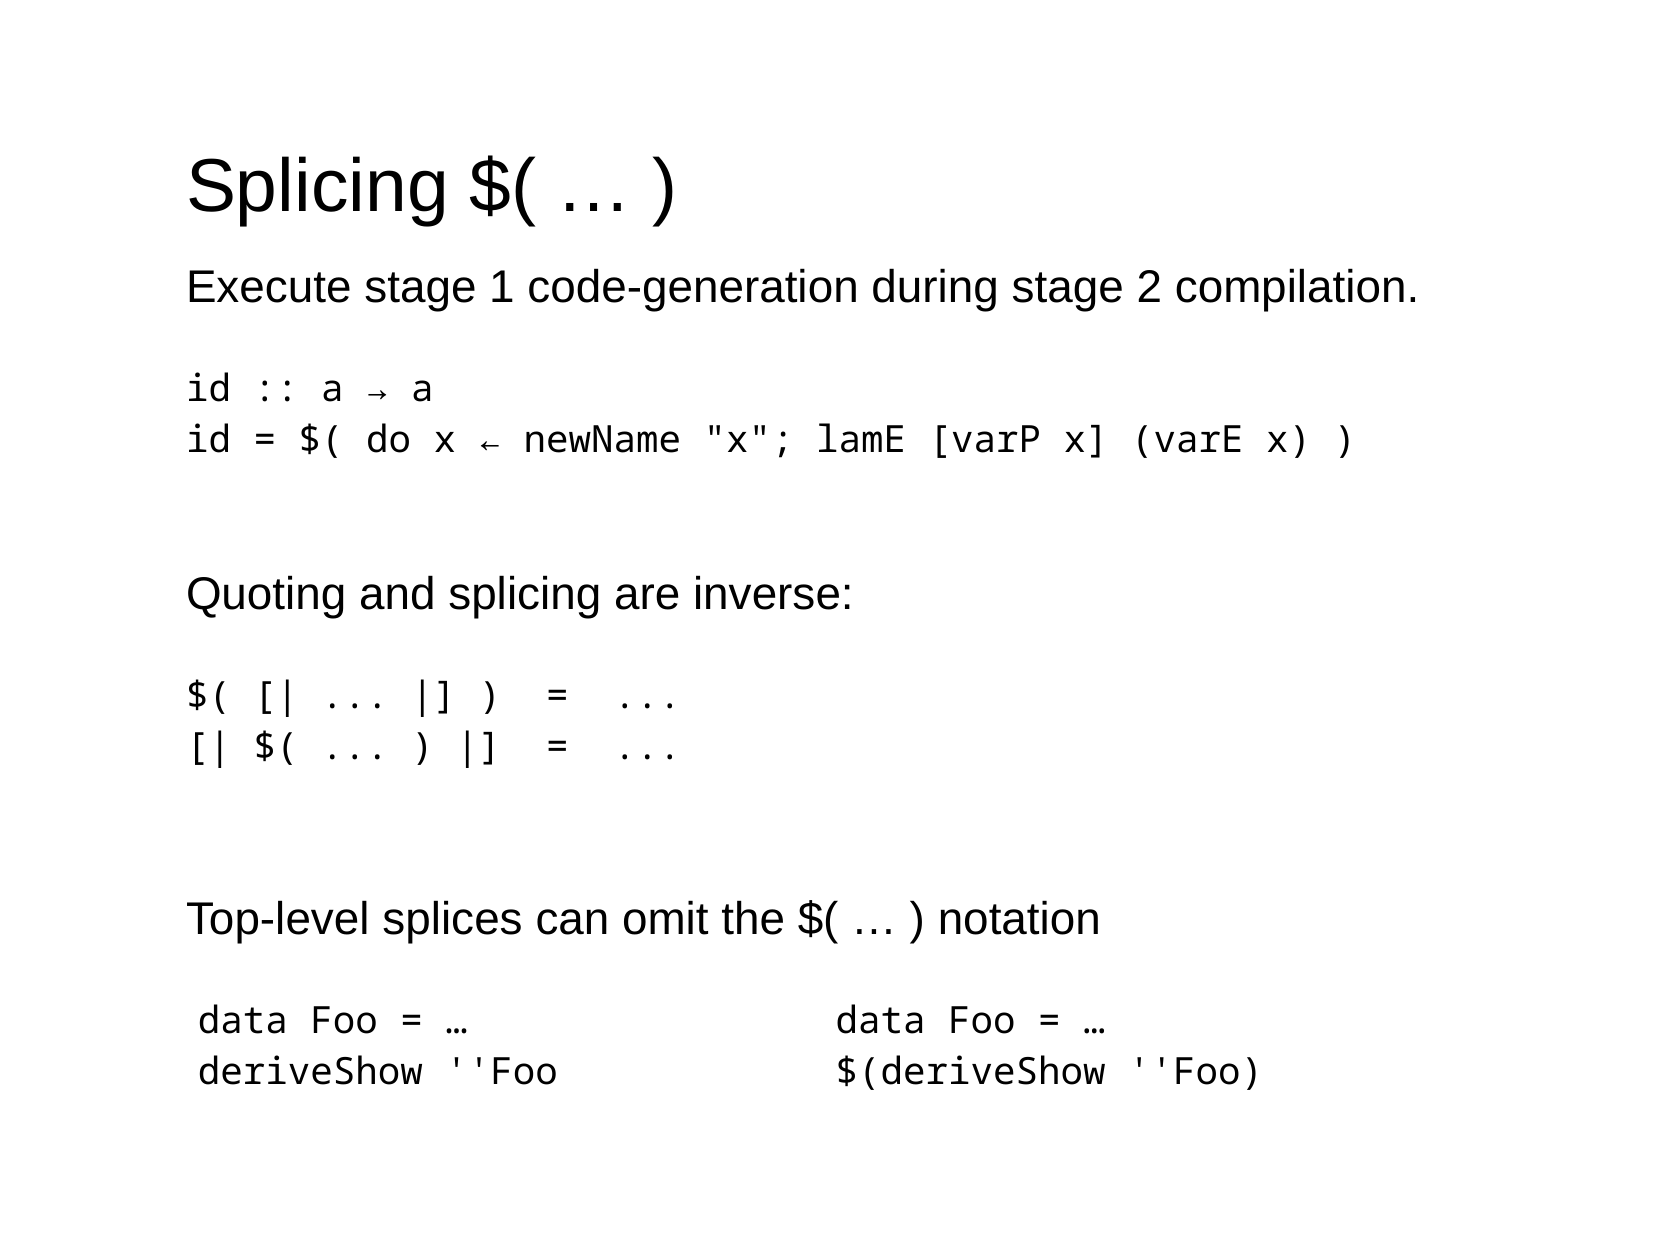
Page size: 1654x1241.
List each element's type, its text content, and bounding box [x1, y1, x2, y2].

text_box $( [| ... |] ) = ... [| $( ... ) |] = ... [171, 661, 652, 765]
text_box Top-level splices can omit the $( … ) notation [171, 885, 1117, 953]
text_box data Foo = … $(deriveShow ''Foo) [820, 986, 1241, 1090]
text_box Execute stage 1 code-generation during stage 2 compilation. [171, 253, 1436, 321]
text_box Quoting and splicing are inverse: [171, 561, 869, 628]
text_box data Foo = … deriveShow ''Foo [183, 986, 541, 1090]
text_box Splicing $( … ) [171, 135, 693, 235]
text_box id :: a → a id = $( do x ← newName "x"; lamE [varP x] (varE x) ) [171, 354, 1267, 458]
